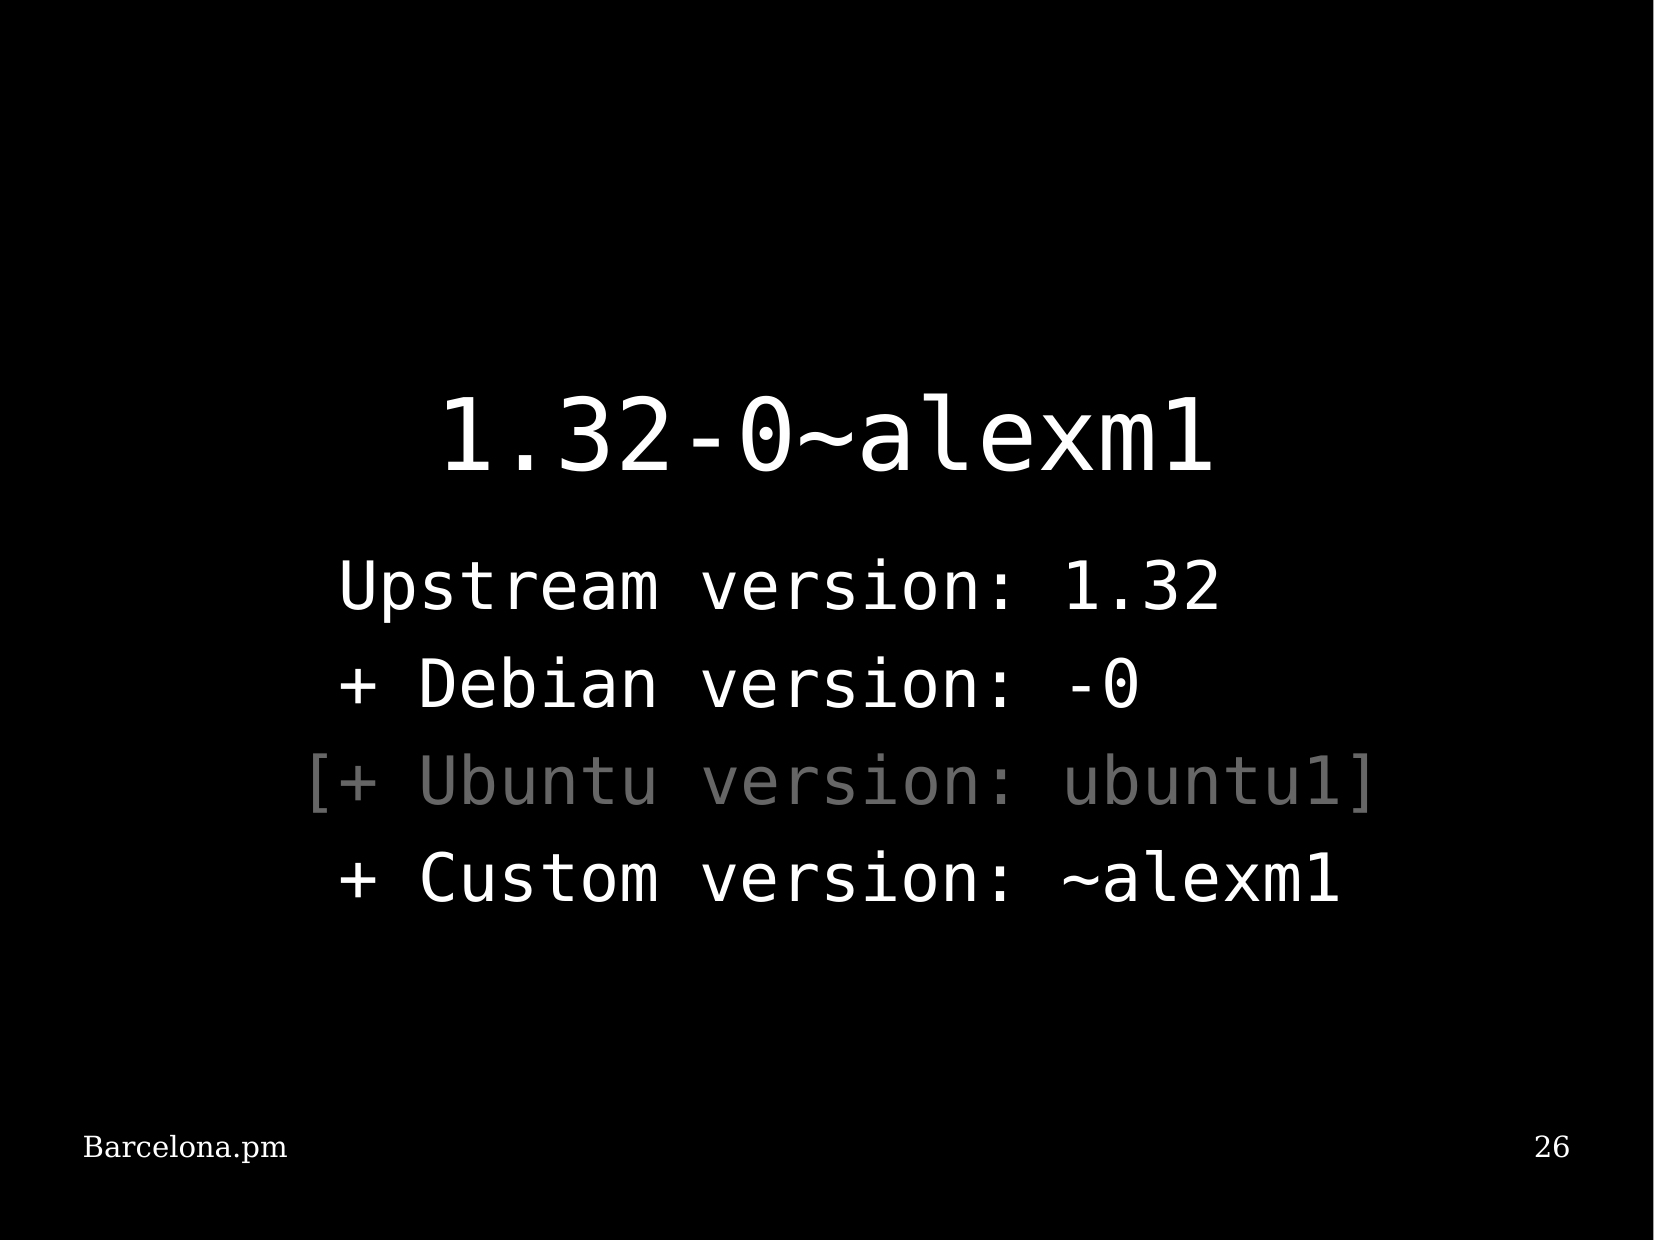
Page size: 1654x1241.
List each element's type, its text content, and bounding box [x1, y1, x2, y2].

title Upstream version: 1.32 + Debian version: -0 [+ Ubuntu version: ubuntu1] + Custom version: ~alexm1 [258, 471, 1396, 975]
text_box 1.32-0~alexm1 [420, 311, 1234, 443]
